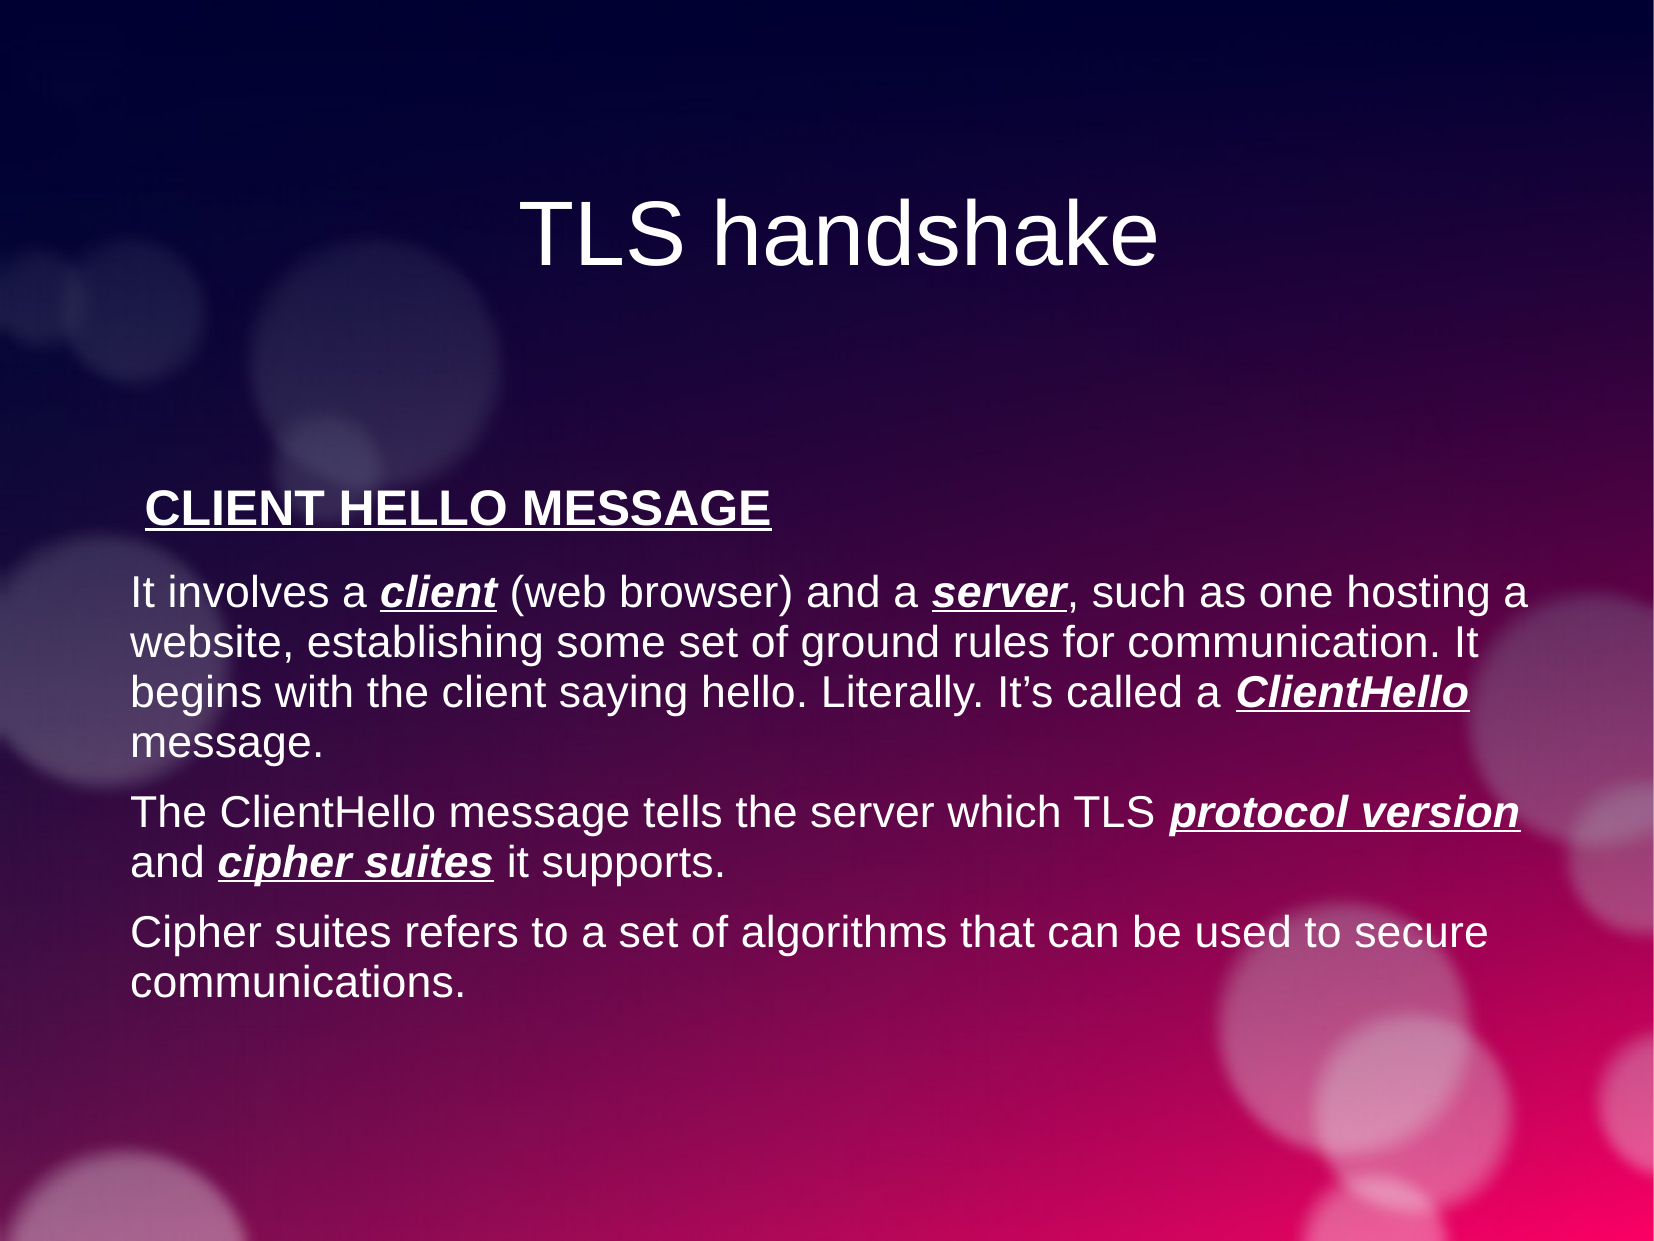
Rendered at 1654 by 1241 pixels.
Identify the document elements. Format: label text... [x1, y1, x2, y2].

text_box CLIENT HELLO MESSAGE [129, 472, 827, 544]
list It involves a client (web browser) and a server, such as one hosting a website, establishing some set of ground rules for communication. It begins with the client saying hello. Literally. It’s called a ClientHello message. The ClientHello message tells the server which TLS protocol version and cipher suites it supports. Cipher suites refers to a set of algorithms that can be used to secure communications. [82, 566, 1571, 1010]
picture [0, 0, 1654, 1241]
title TLS handshake [59, 129, 1595, 338]
